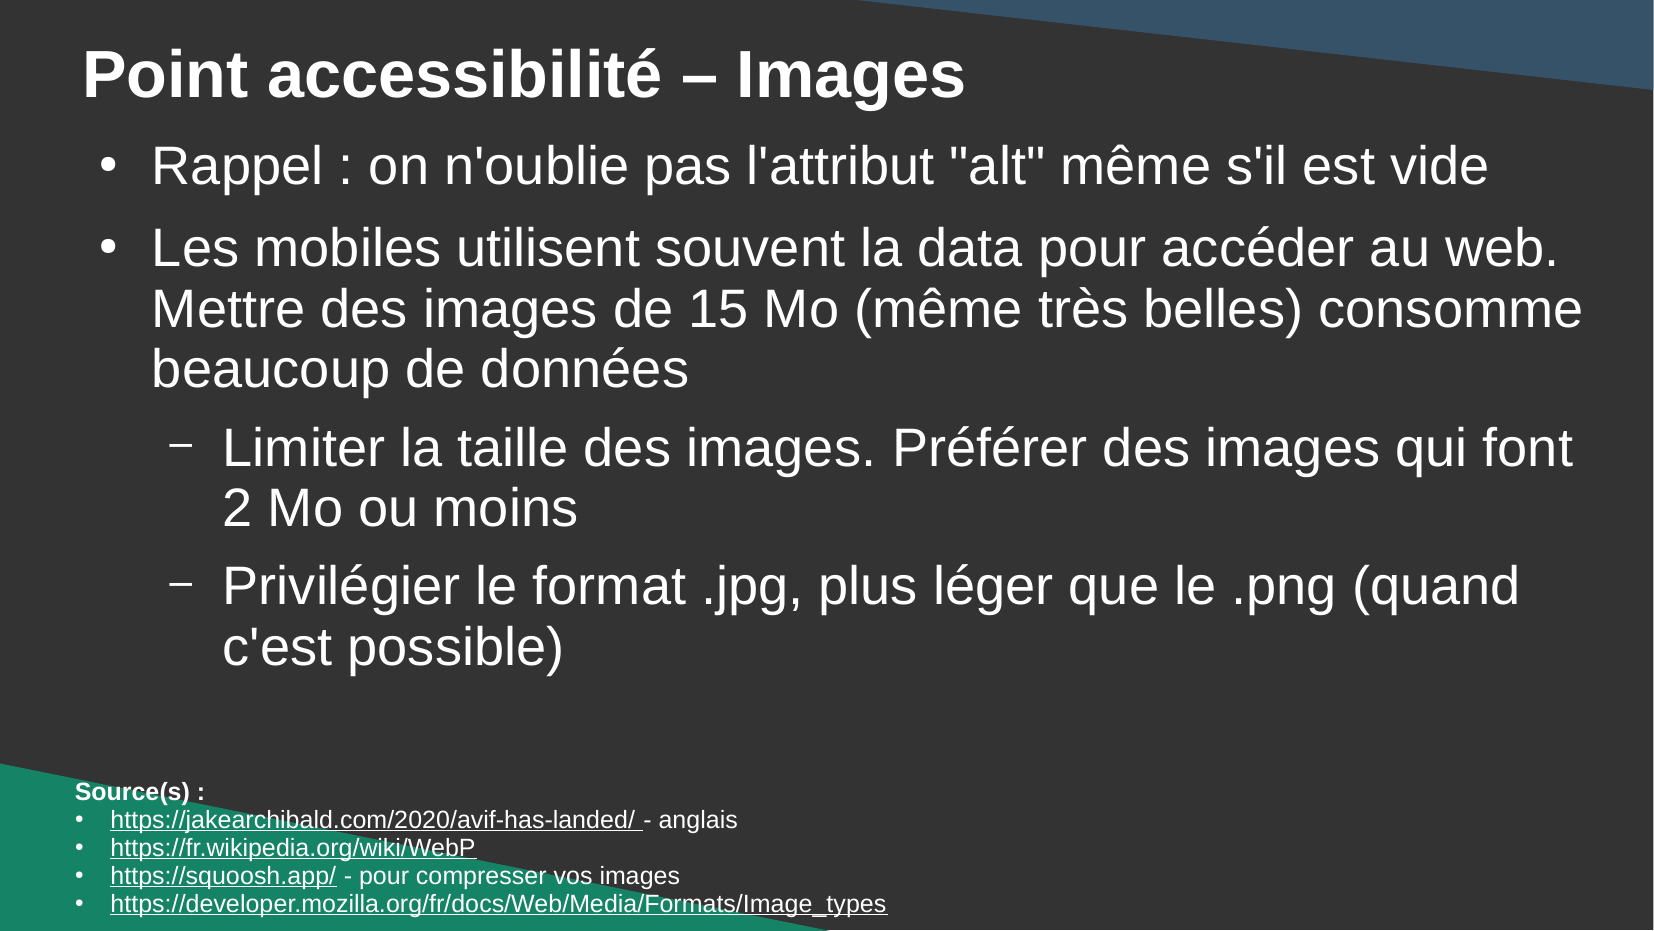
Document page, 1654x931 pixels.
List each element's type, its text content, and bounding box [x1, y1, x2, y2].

text_box Source(s) : https://jakearchibald.com/2020/avif-has-landed/ - anglais https://fr.wikipedia.org/wiki/WebP https://squoosh.app/ - pour compresser vos images https://developer.mozilla.org/fr/docs/Web/Media/Formats/Image_types [60, 770, 1546, 926]
title Point accessibilité – Images [82, 37, 1571, 122]
text_box [0, 763, 831, 931]
text_box [856, 0, 1654, 91]
list Rappel : on n'oublie pas l'attribut "alt" même s'il est vide Les mobiles utilisent souvent la data pour accéder au web. Mettre des images de 15 Mo (même très belles) consomme beaucoup de données Limiter la taille des images. Préférer des images qui font 2 Mo ou moins Privilégier le format .jpg, plus léger que le .png (quand c'est possible) [80, 135, 1605, 745]
